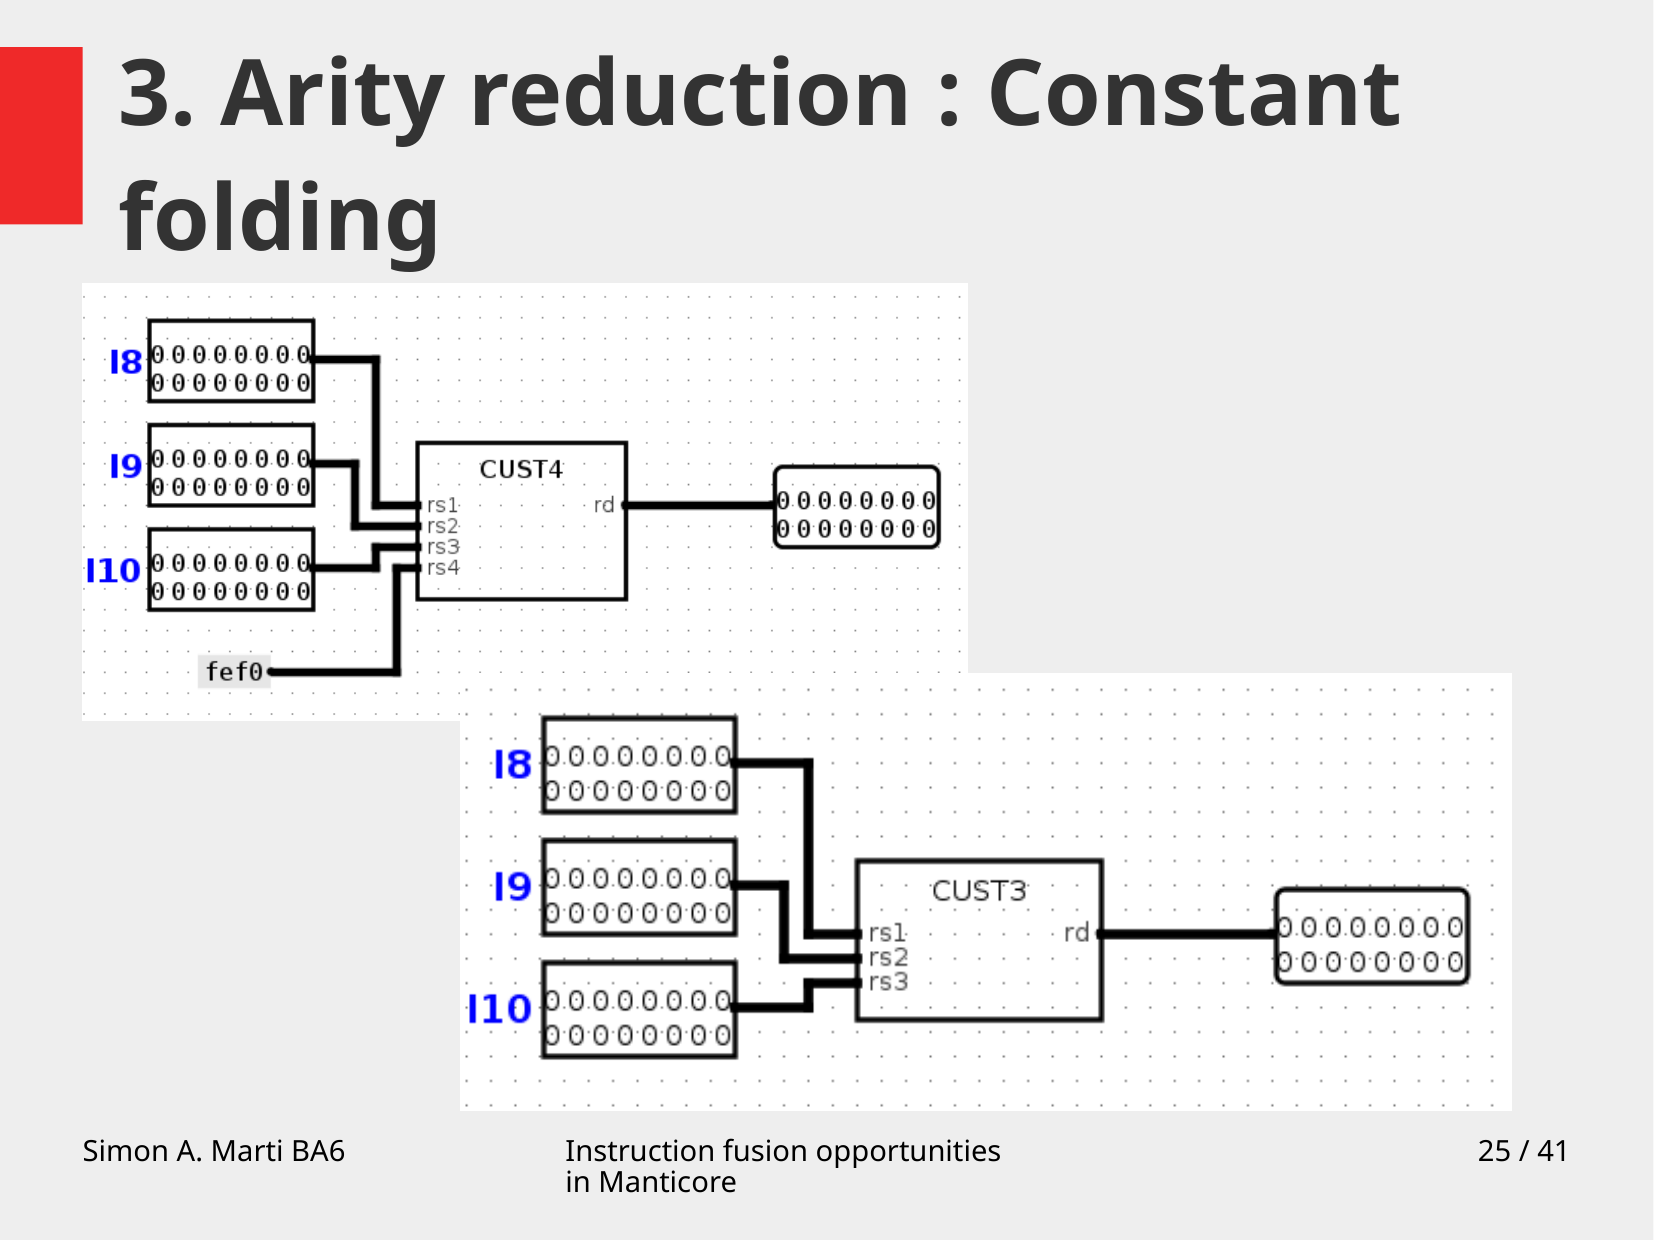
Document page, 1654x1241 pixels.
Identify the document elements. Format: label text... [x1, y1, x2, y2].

picture [82, 283, 1512, 1111]
title 3. Arity reduction : Constant folding [118, 27, 1571, 278]
